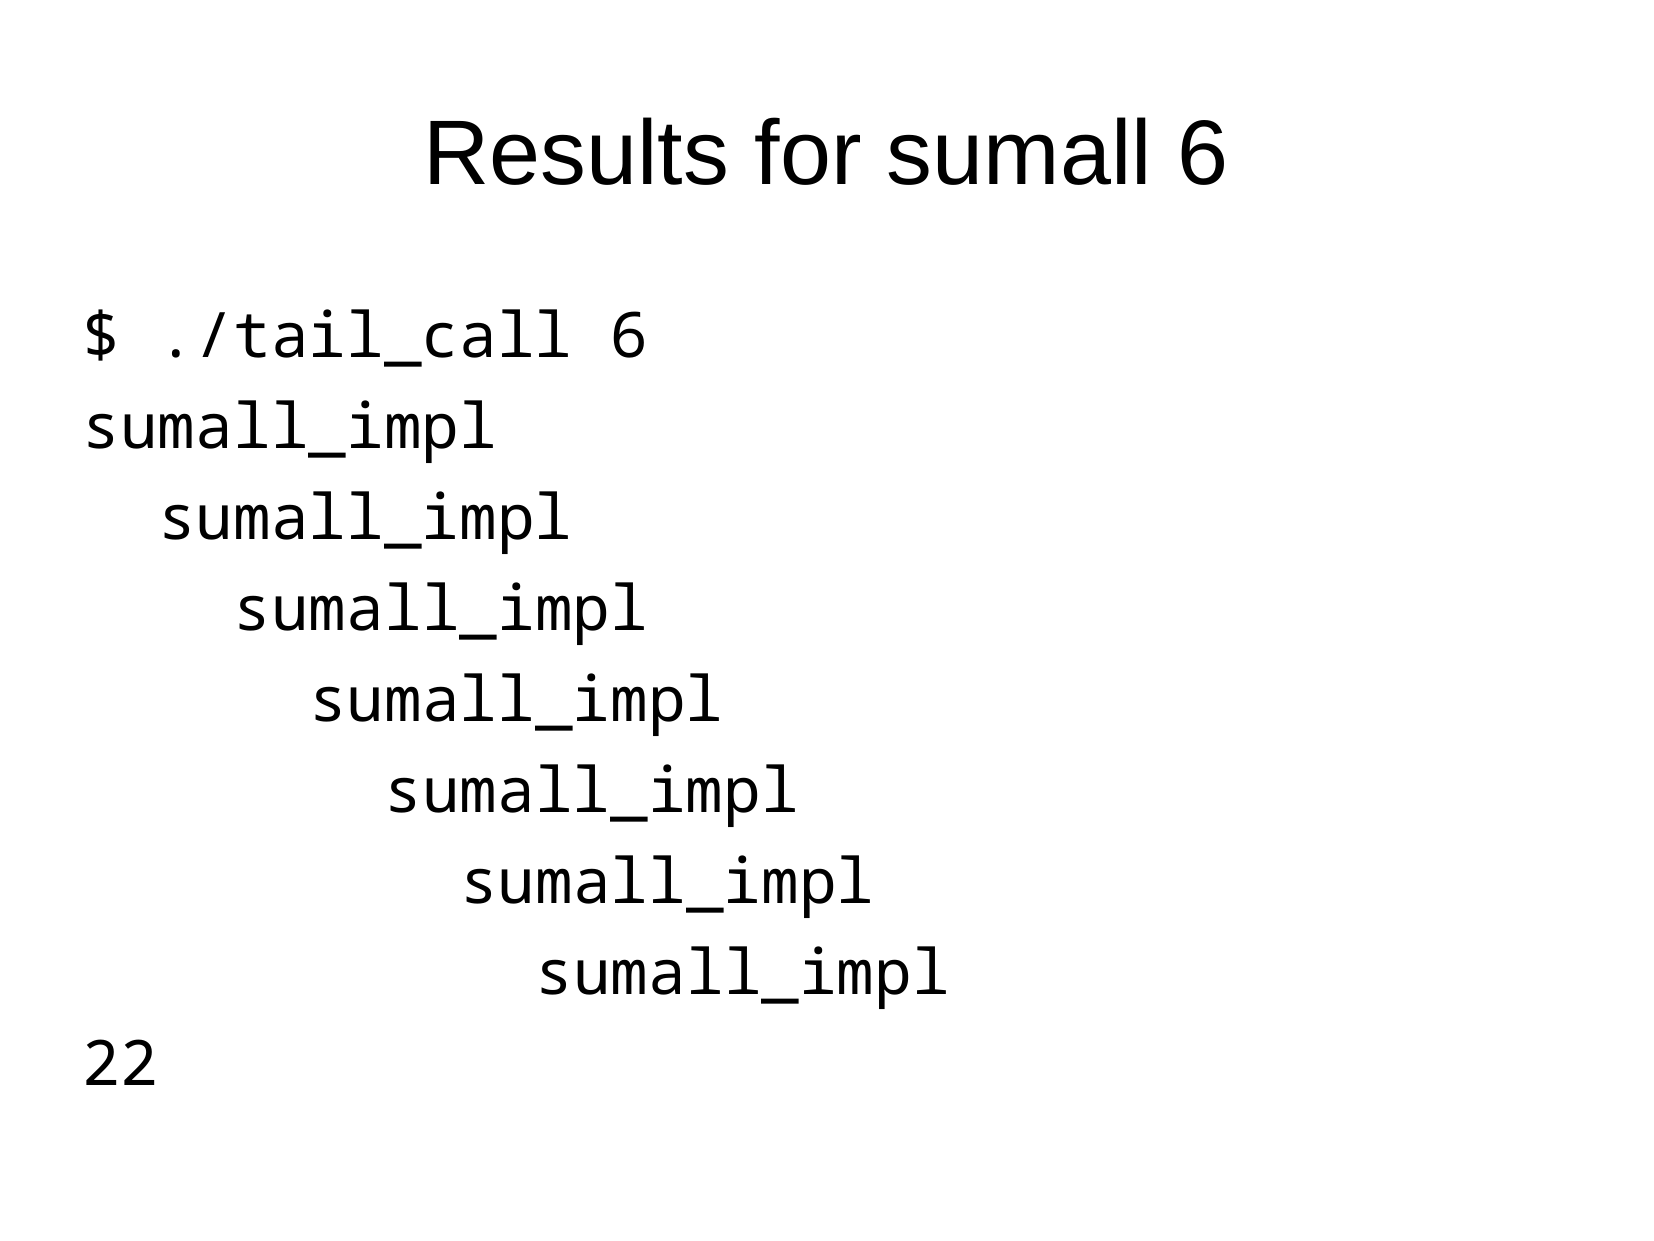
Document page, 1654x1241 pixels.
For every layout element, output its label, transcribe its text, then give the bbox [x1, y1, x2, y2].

list $ ./tail_call 6 sumall_impl sumall_impl sumall_impl sumall_impl sumall_impl sumall_impl sumall_impl 22 [82, 290, 1654, 1109]
title Results for sumall 6 [82, 49, 1571, 257]
